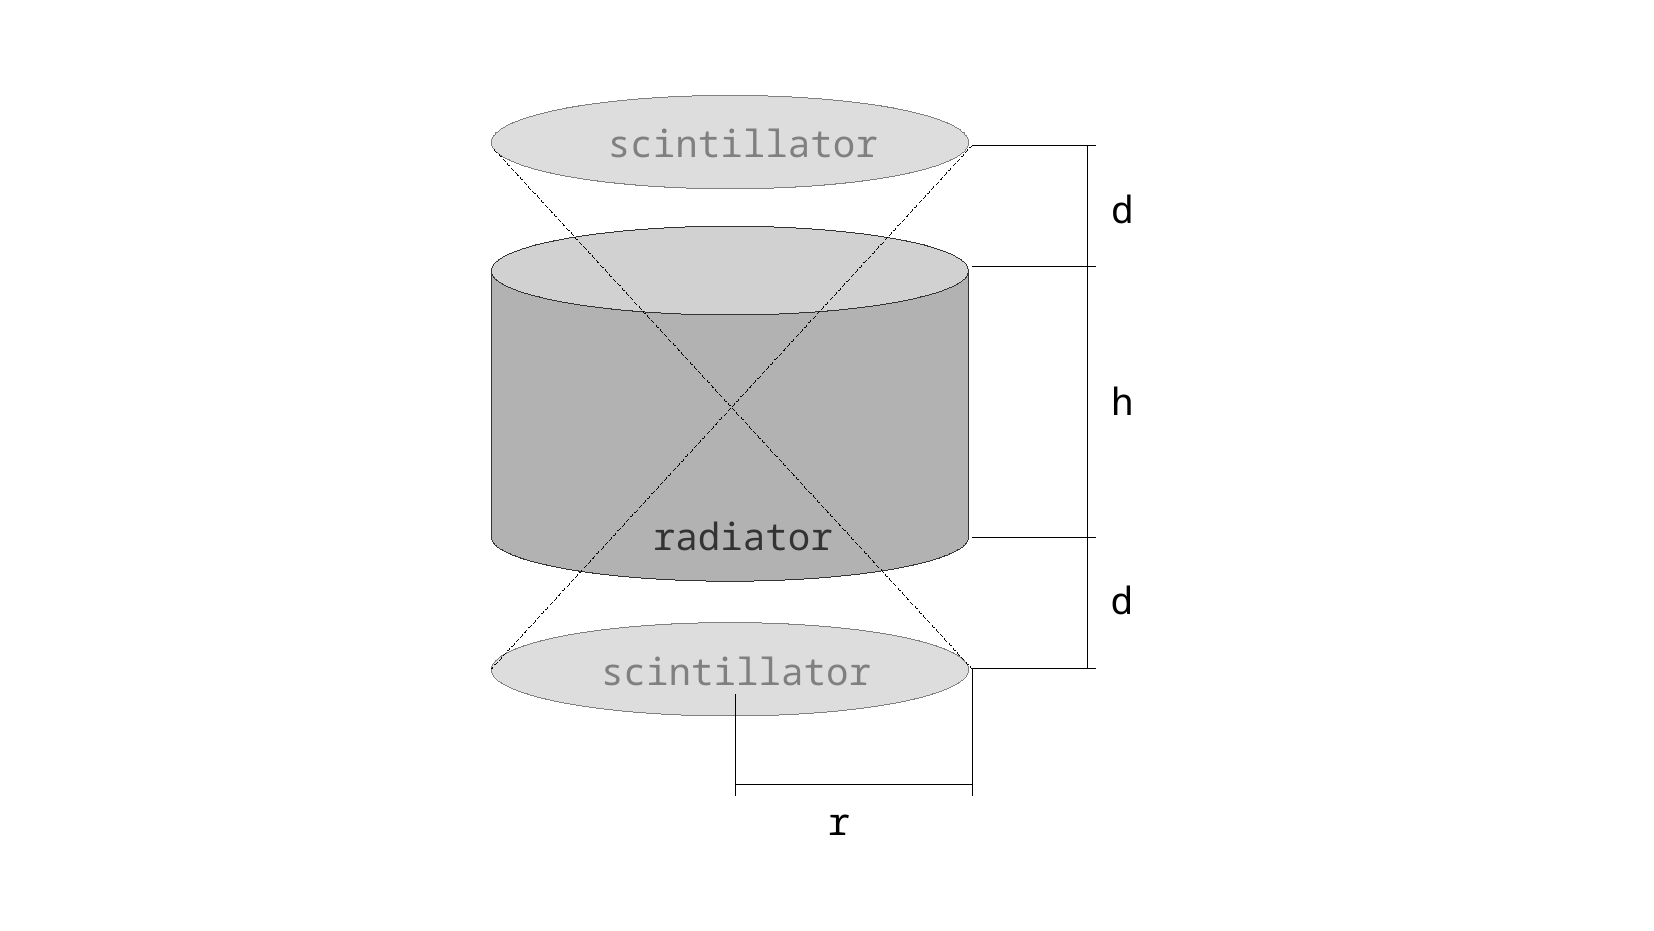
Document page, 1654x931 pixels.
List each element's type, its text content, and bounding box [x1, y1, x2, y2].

text_box [491, 95, 969, 189]
text_box [736, 704, 890, 716]
text_box [491, 622, 969, 716]
text_box r [812, 788, 863, 858]
text_box [491, 273, 969, 582]
text_box scintillator [573, 639, 899, 704]
text_box radiator [580, 503, 906, 568]
text_box d [1095, 566, 1156, 636]
text_box h [1096, 368, 1156, 438]
text_box scintillator [580, 111, 906, 175]
text_box d [1096, 175, 1156, 245]
